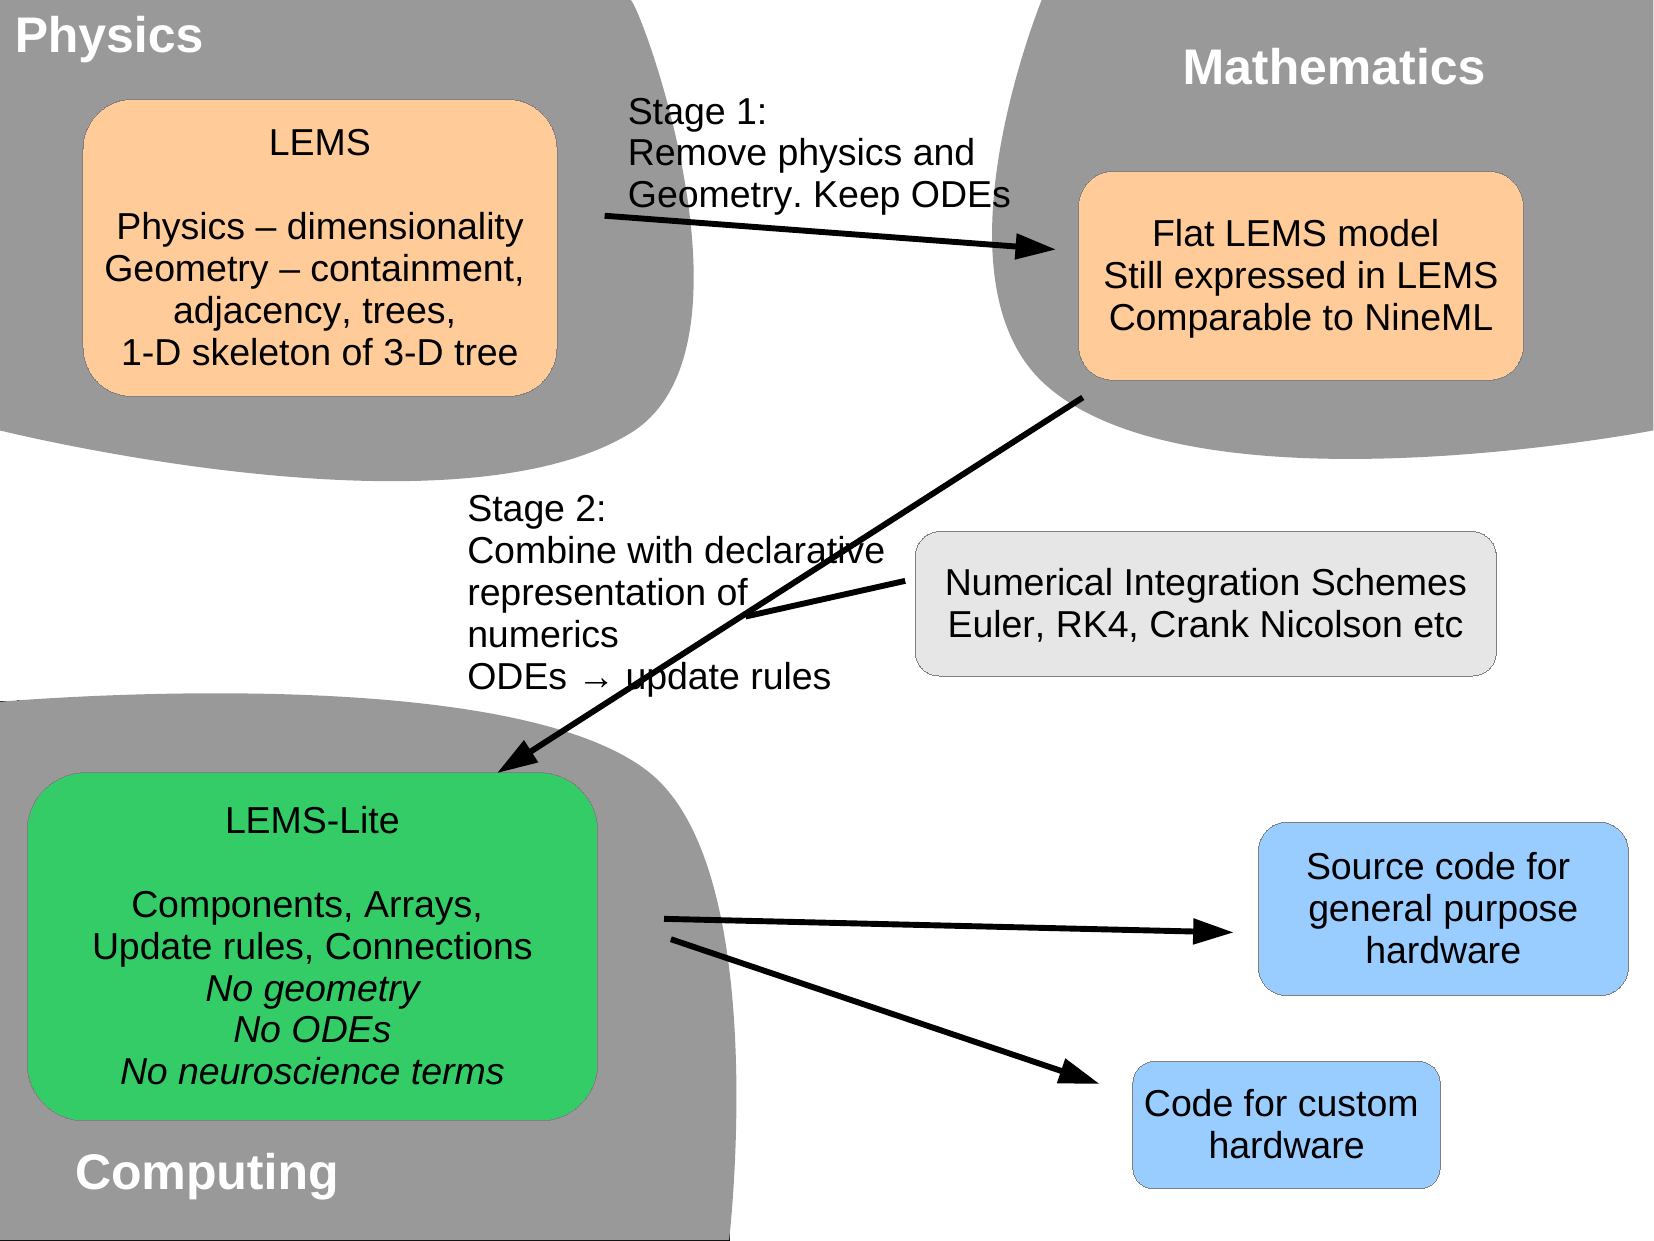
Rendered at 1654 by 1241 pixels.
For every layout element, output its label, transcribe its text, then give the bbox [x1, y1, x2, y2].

text_box [992, 0, 1654, 459]
text_box Numerical Integration Schemes Euler, RK4, Crank Nicolson etc [915, 531, 1497, 677]
text_box Physics [0, 0, 219, 71]
text_box [0, 693, 737, 1241]
text_box Stage 1: Remove physics and Geometry. Keep ODEs [613, 83, 1027, 224]
text_box [0, 0, 694, 482]
text_box LEMS-Lite Components, Arrays, Update rules, Connections No geometry No ODEs No neuroscience terms [27, 772, 598, 1121]
text_box LEMS Physics – dimensionality Geometry – containment, adjacency, trees, 1-D skeleton of 3-D tree [82, 99, 558, 397]
text_box Flat LEMS model Still expressed in LEMS Comparable to NineML [1078, 171, 1524, 381]
text_box Mathematics [1167, 32, 1501, 104]
text_box Source code for general purpose hardware [1258, 822, 1629, 996]
text_box Computing [60, 1137, 354, 1209]
text_box Code for custom hardware [1132, 1061, 1441, 1189]
text_box Stage 2: Combine with declarative representation of numerics ODEs → update rules [452, 481, 905, 706]
